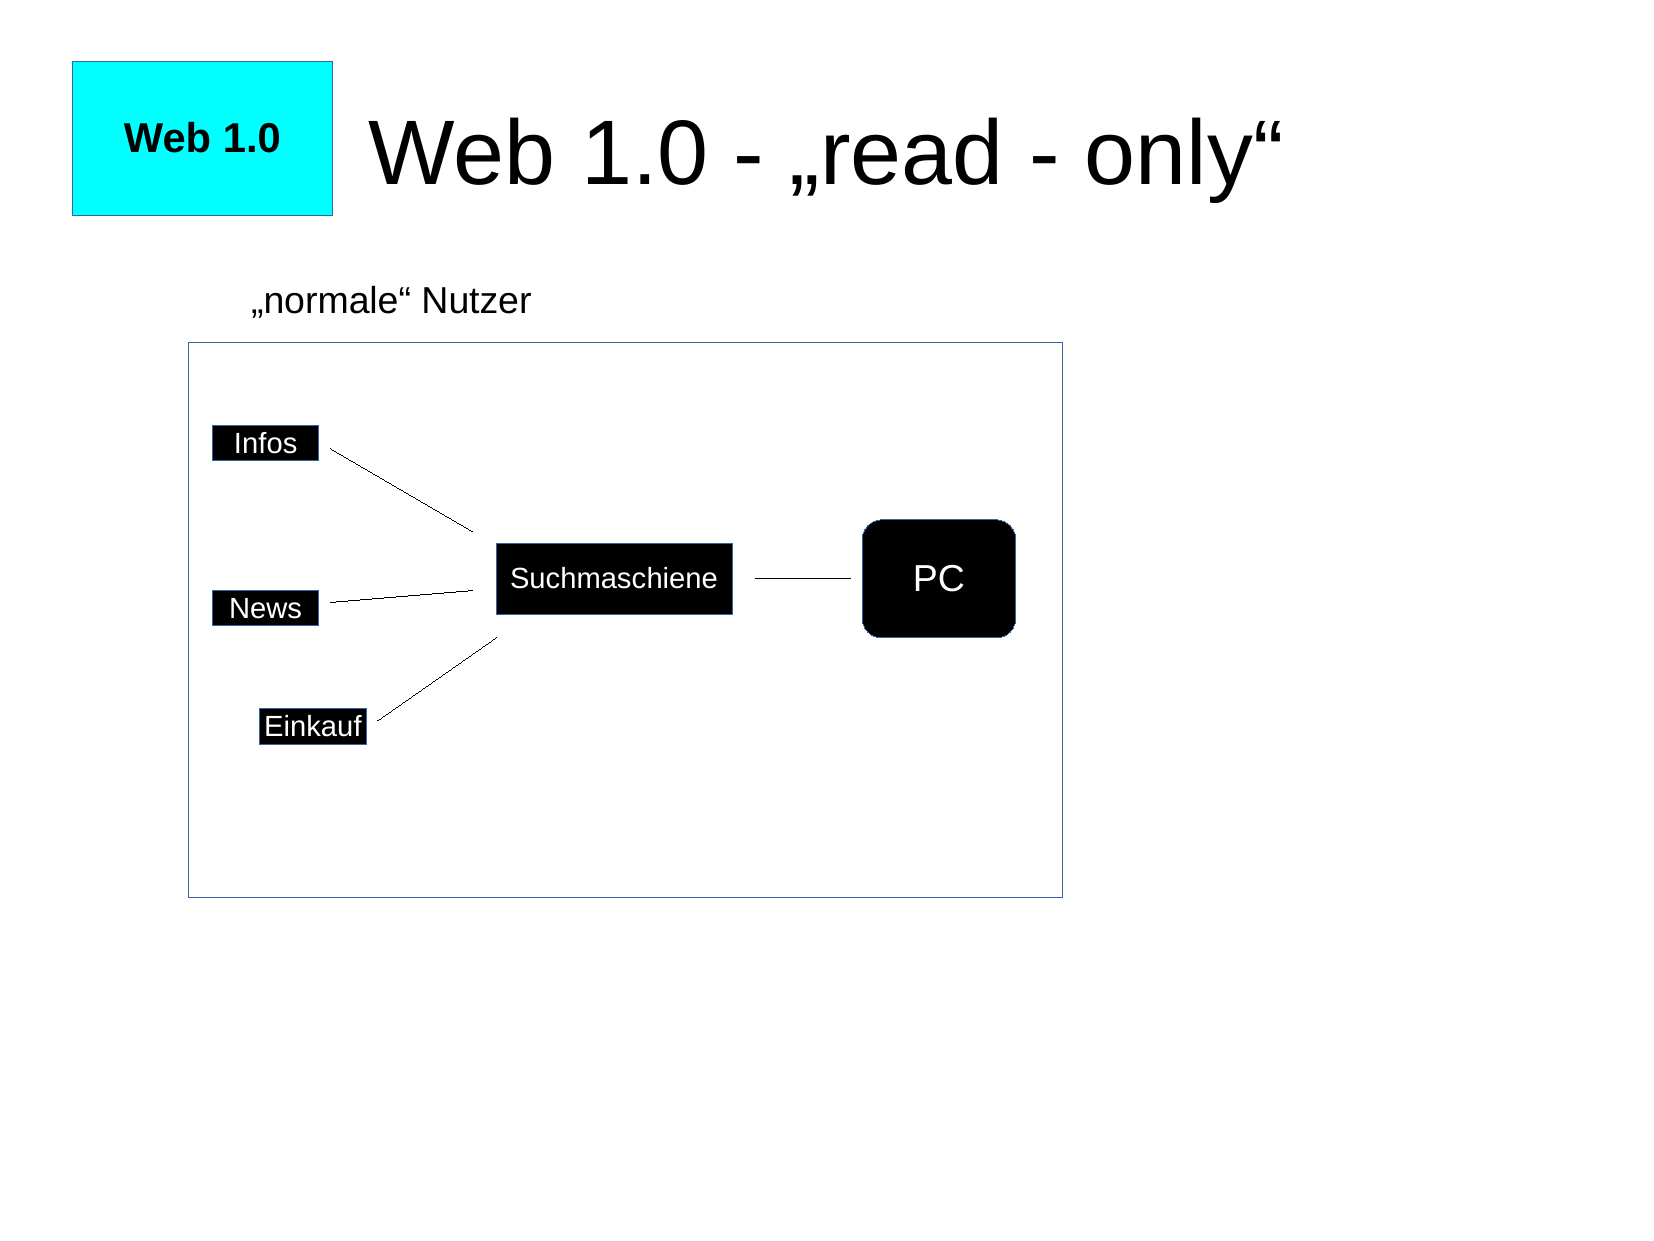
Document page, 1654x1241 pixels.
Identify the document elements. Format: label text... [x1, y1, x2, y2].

text_box „normale“ Nutzer [236, 271, 712, 331]
text_box Suchmaschiene [496, 543, 733, 615]
text_box PC [862, 519, 1016, 638]
text_box [188, 342, 1063, 898]
text_box Web 1.0 [72, 61, 333, 216]
title Web 1.0 - „read - only“ [82, 49, 1571, 257]
